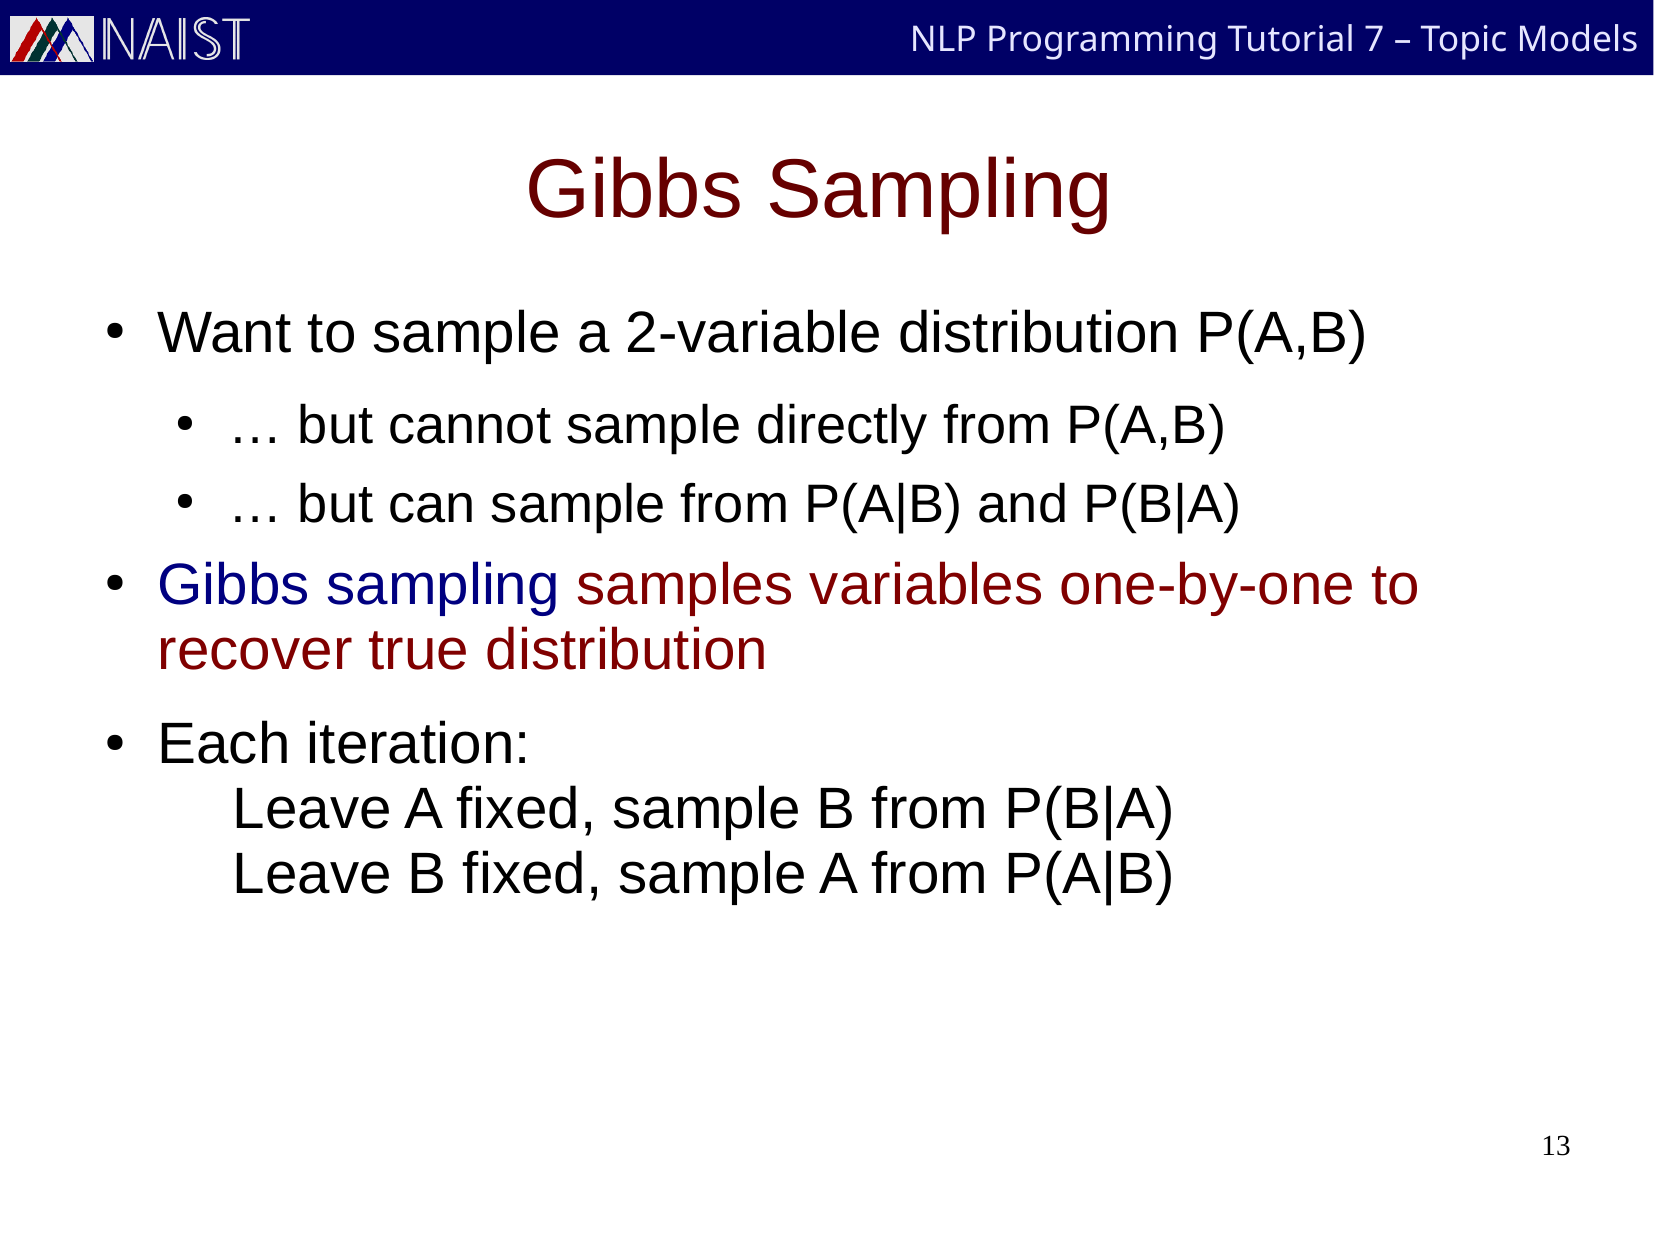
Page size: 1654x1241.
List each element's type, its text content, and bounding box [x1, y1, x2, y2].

list Want to sample a 2-variable distribution P(A,B) … but cannot sample directly from P(A,B) … but can sample from P(A|B) and P(B|A) Gibbs sampling samples variables one-by-one to recover true distribution Each iteration: Leave A fixed, sample B from P(B|A) Leave B fixed, sample A from P(A|B) [86, 300, 1576, 1104]
picture [102, 17, 251, 60]
title Gibbs Sampling [75, 100, 1564, 277]
picture [10, 16, 94, 62]
